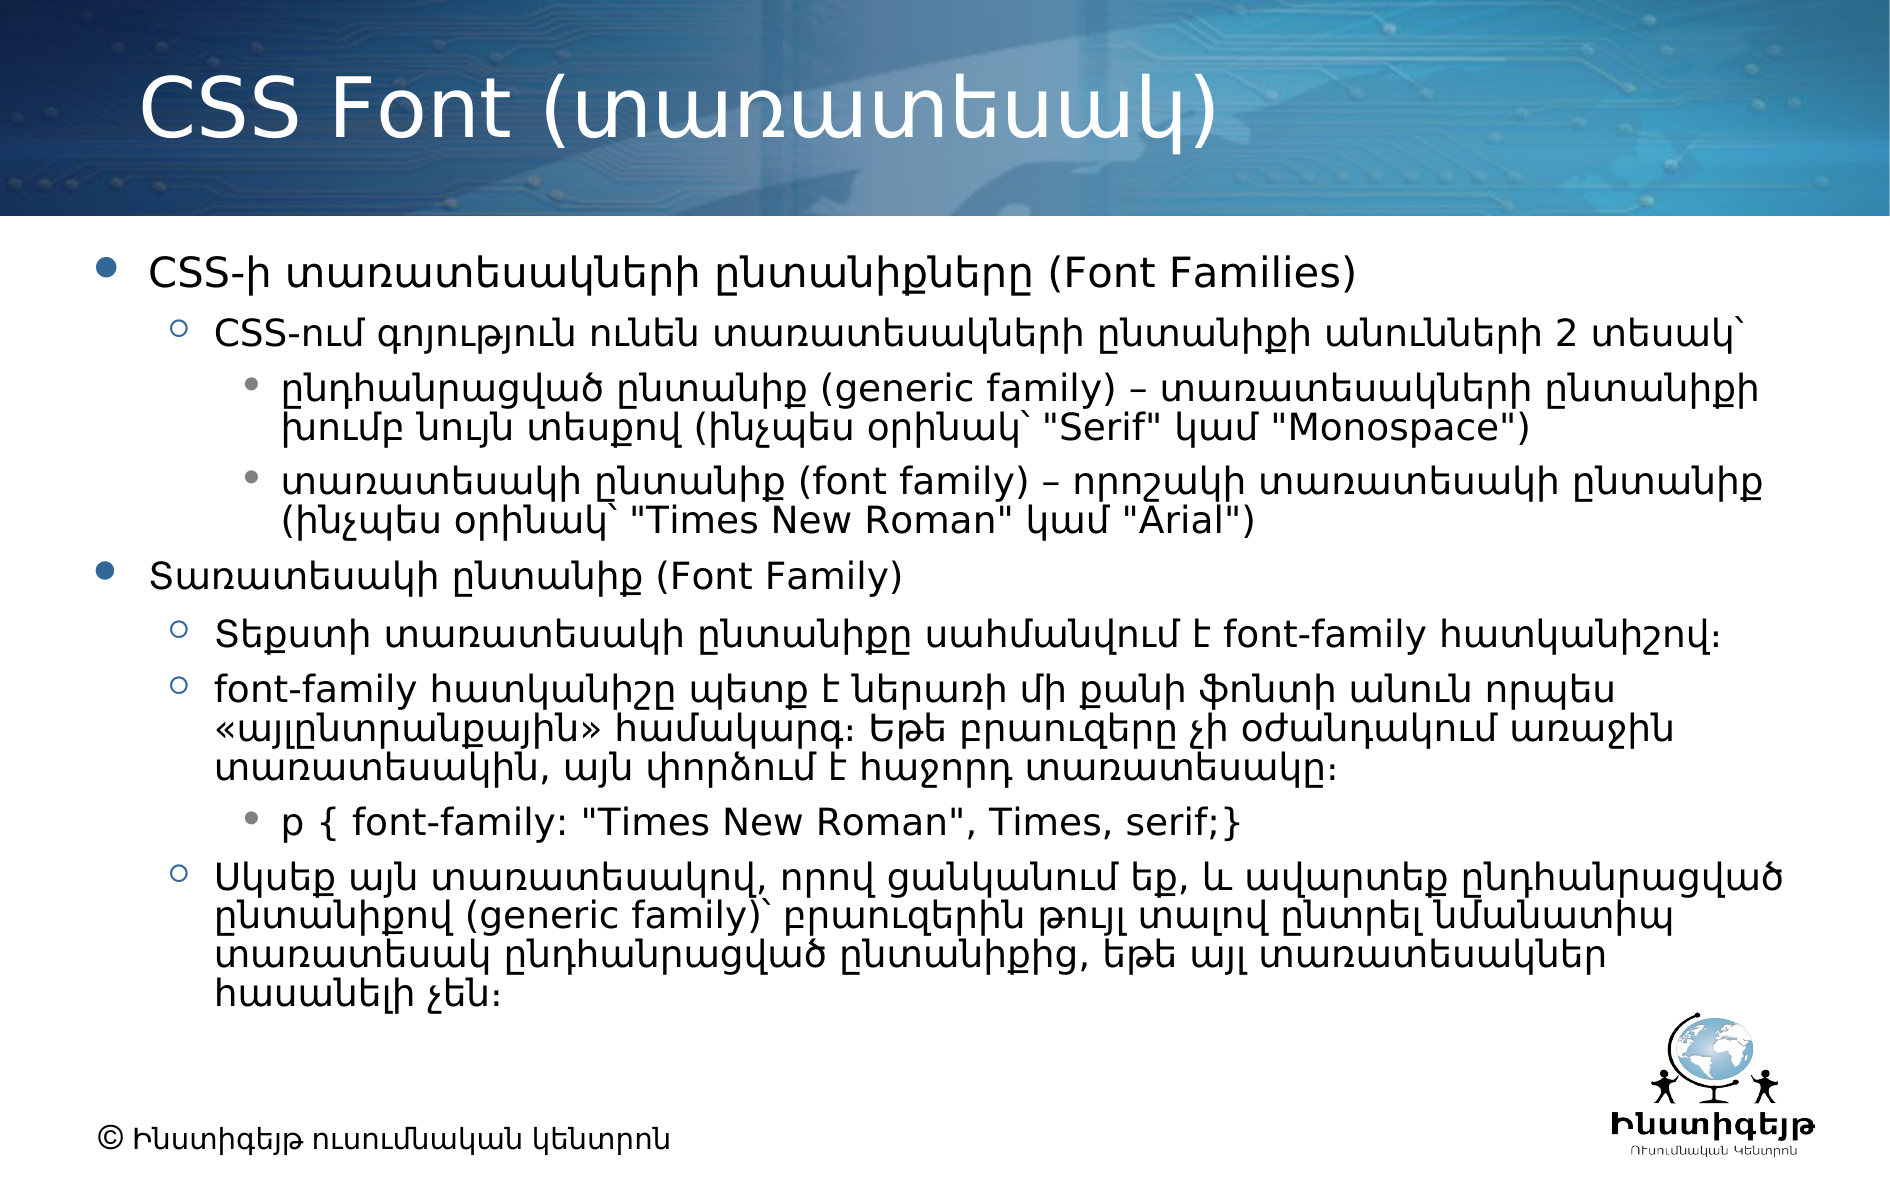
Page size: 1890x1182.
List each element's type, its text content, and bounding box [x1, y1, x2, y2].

list CSS-ի տառատեսակների ընտանիքները (Font Families) CSS-ում գոյություն ունեն տառատեսակների ընտանիքի անունների 2 տեսակ՝ ընդհանրացված ընտանիք (generic family) – տառատեսակների ընտանիքի խումբ նույն տեսքով (ինչպես օրինակ՝ "Serif" կամ "Monospace") տառատեսակի ընտանիք (font family) – որոշակի տառատեսակի ընտանիք (ինչպես օրինակ՝ "Times New Roman" կամ "Arial") Տառատեսակի ընտանիք (Font Family) Տեքստի տառատեսակի ընտանիքը սահմանվում է font-family հատկանիշով։ font-family հատկանիշը պետք է ներառի մի քանի ֆոնտի անուն որպես «այլընտրանքային» համակարգ։ Եթե բրաուզերը չի օժանդակում առաջին տառատեսակին, այն փորձում է հաջորդ տառատեսակը։ p { font-family: "Times New Roman", Times, serif;} Սկսեք այն տառատեսակով, որով ցանկանում եք, և ավարտեք ընդհանրացված ընտանիքով (generic family)՝ բրաուզերին թույլ տալով ընտրել նմանատիպ տառատեսակ ընդհանրացված ընտանիքից, եթե այլ տառատեսակներ հասանելի չեն։ [93, 252, 1820, 280]
picture [0, 0, 1890, 216]
picture [1612, 1012, 1815, 1157]
